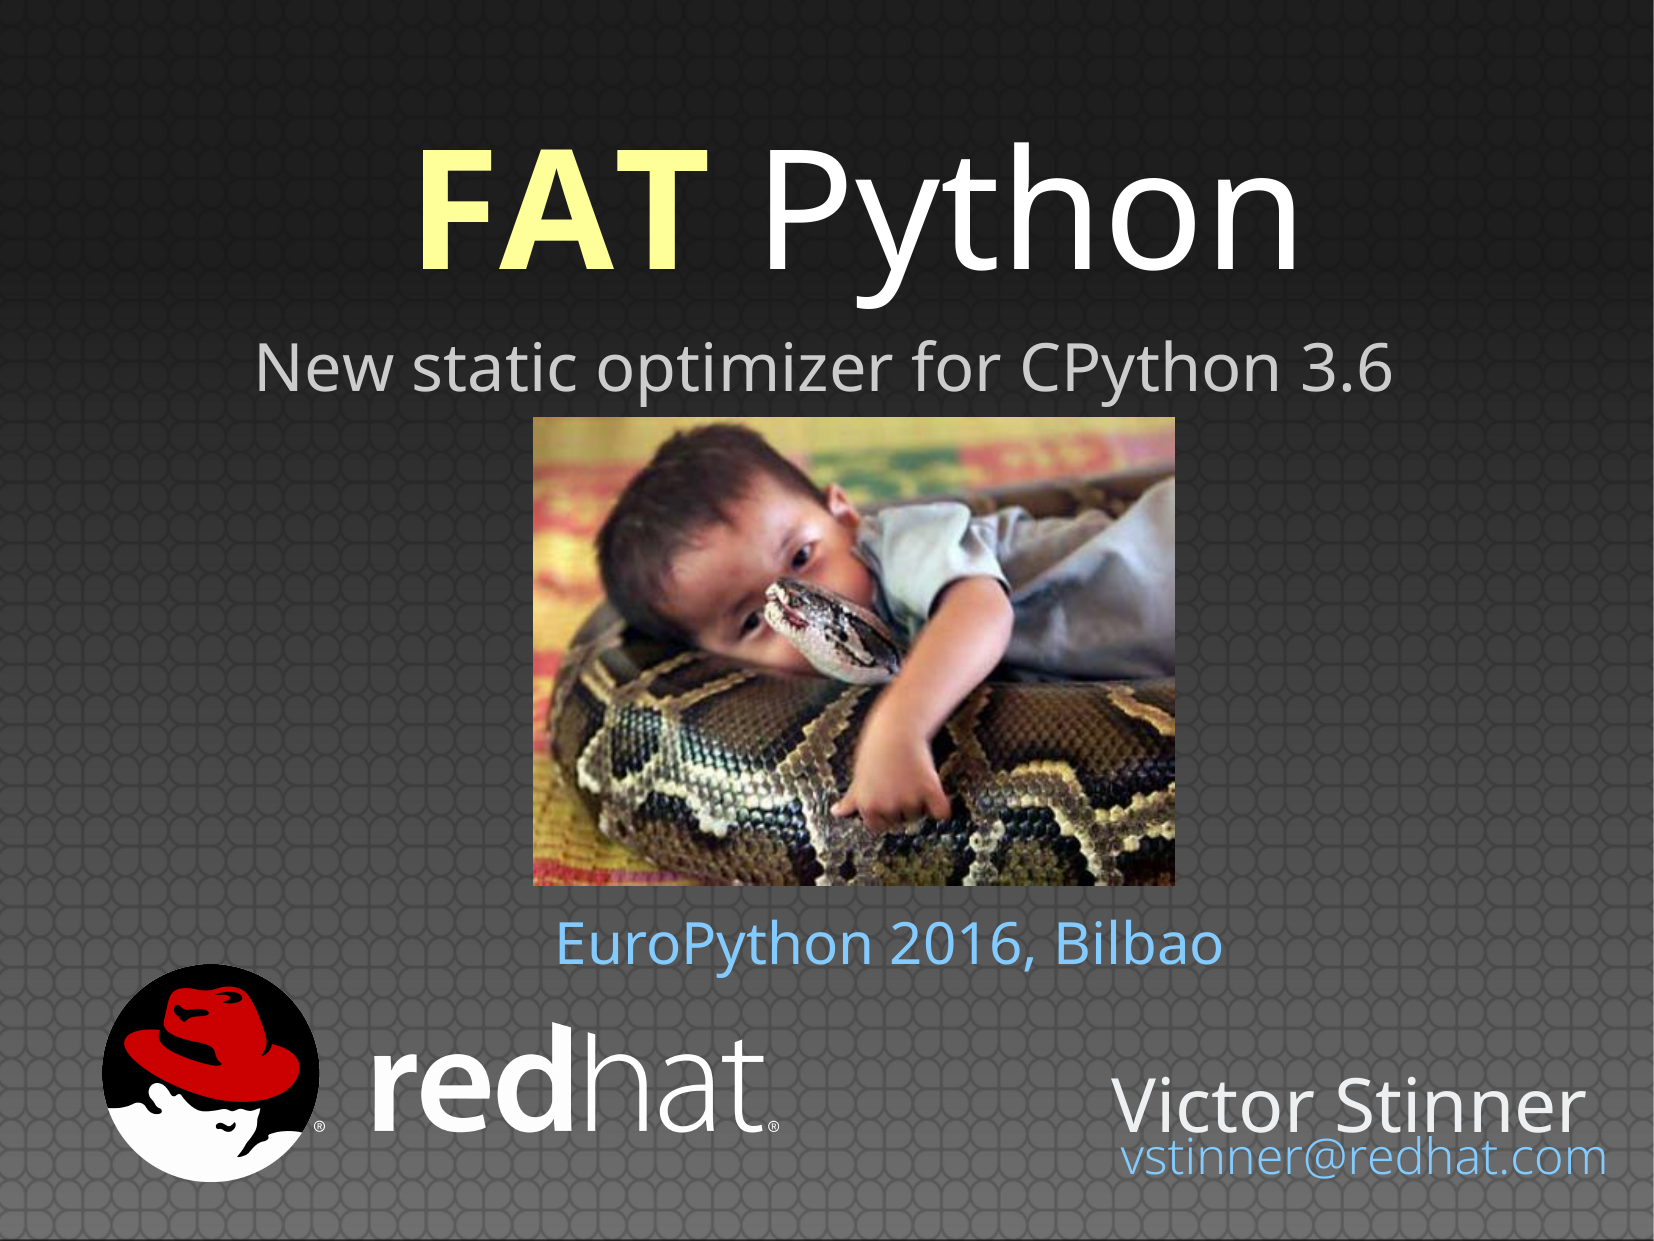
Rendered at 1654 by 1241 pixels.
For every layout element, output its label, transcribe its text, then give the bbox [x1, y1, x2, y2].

text_box vstinner@redhat.com [959, 1121, 1609, 1172]
picture [0, 0, 1654, 1241]
text_box FAT Python [299, 91, 1416, 319]
text_box New static optimizer for CPython 3.6 [217, 319, 1433, 574]
subtitle EuroPython 2016, Bilbao [216, 904, 1563, 980]
text_box Victor Stinner [1096, 1044, 1635, 1137]
